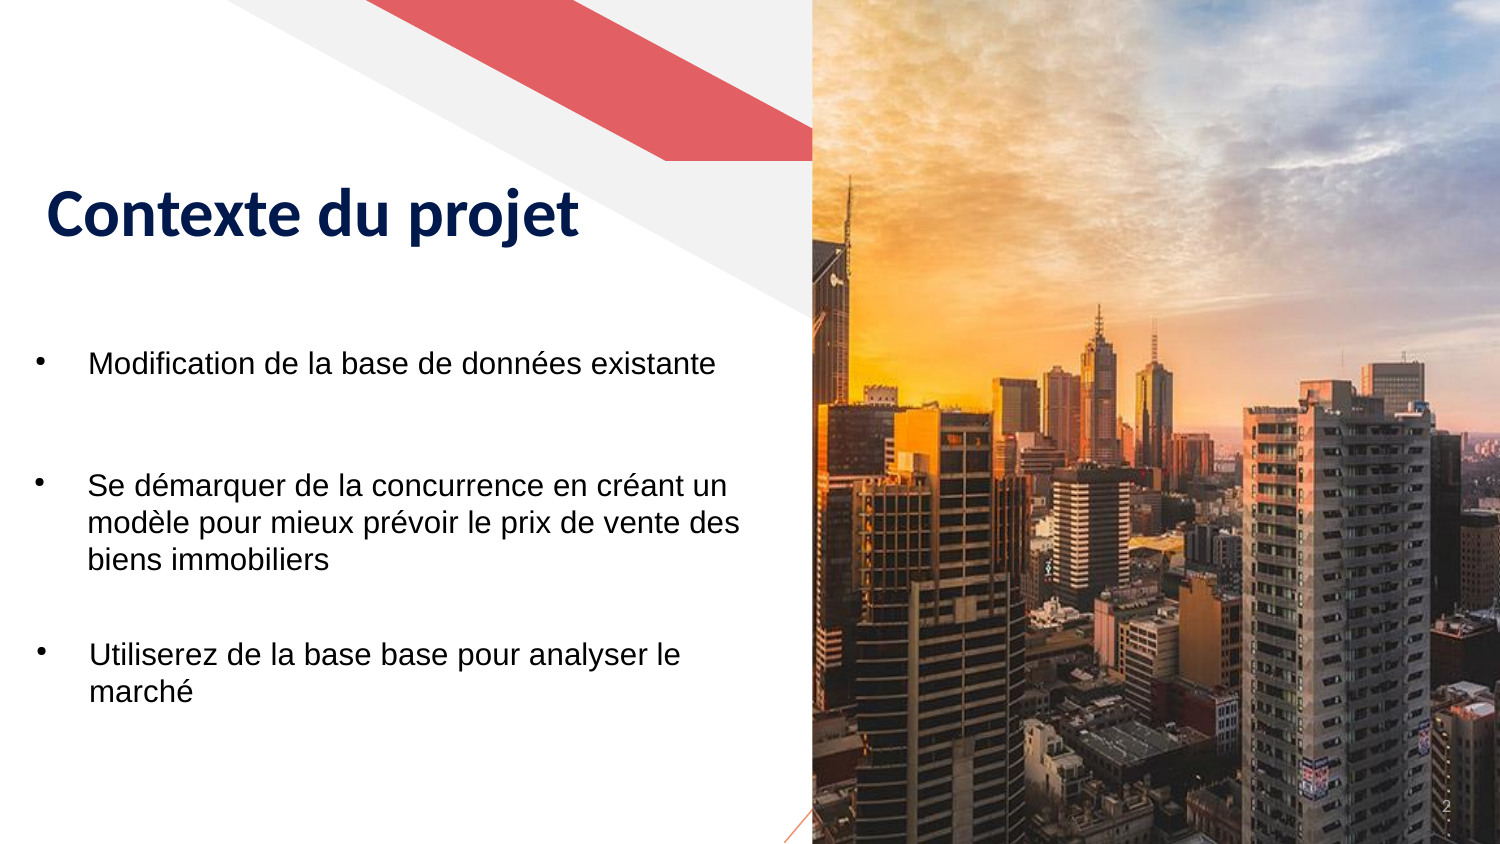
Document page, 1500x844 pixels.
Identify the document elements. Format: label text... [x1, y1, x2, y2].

slide_number <numéro> [1371, 782, 1463, 827]
picture [812, 0, 1500, 844]
list Se démarquer de la concurrence en créant un modèle pour mieux prévoir le prix de vente des biens immobiliers [5, 459, 802, 619]
list Utiliserez de la base base pour analyser le marché [7, 628, 767, 765]
list Modification de la base de données existante [6, 337, 812, 413]
title Contexte du projet [36, 99, 812, 249]
